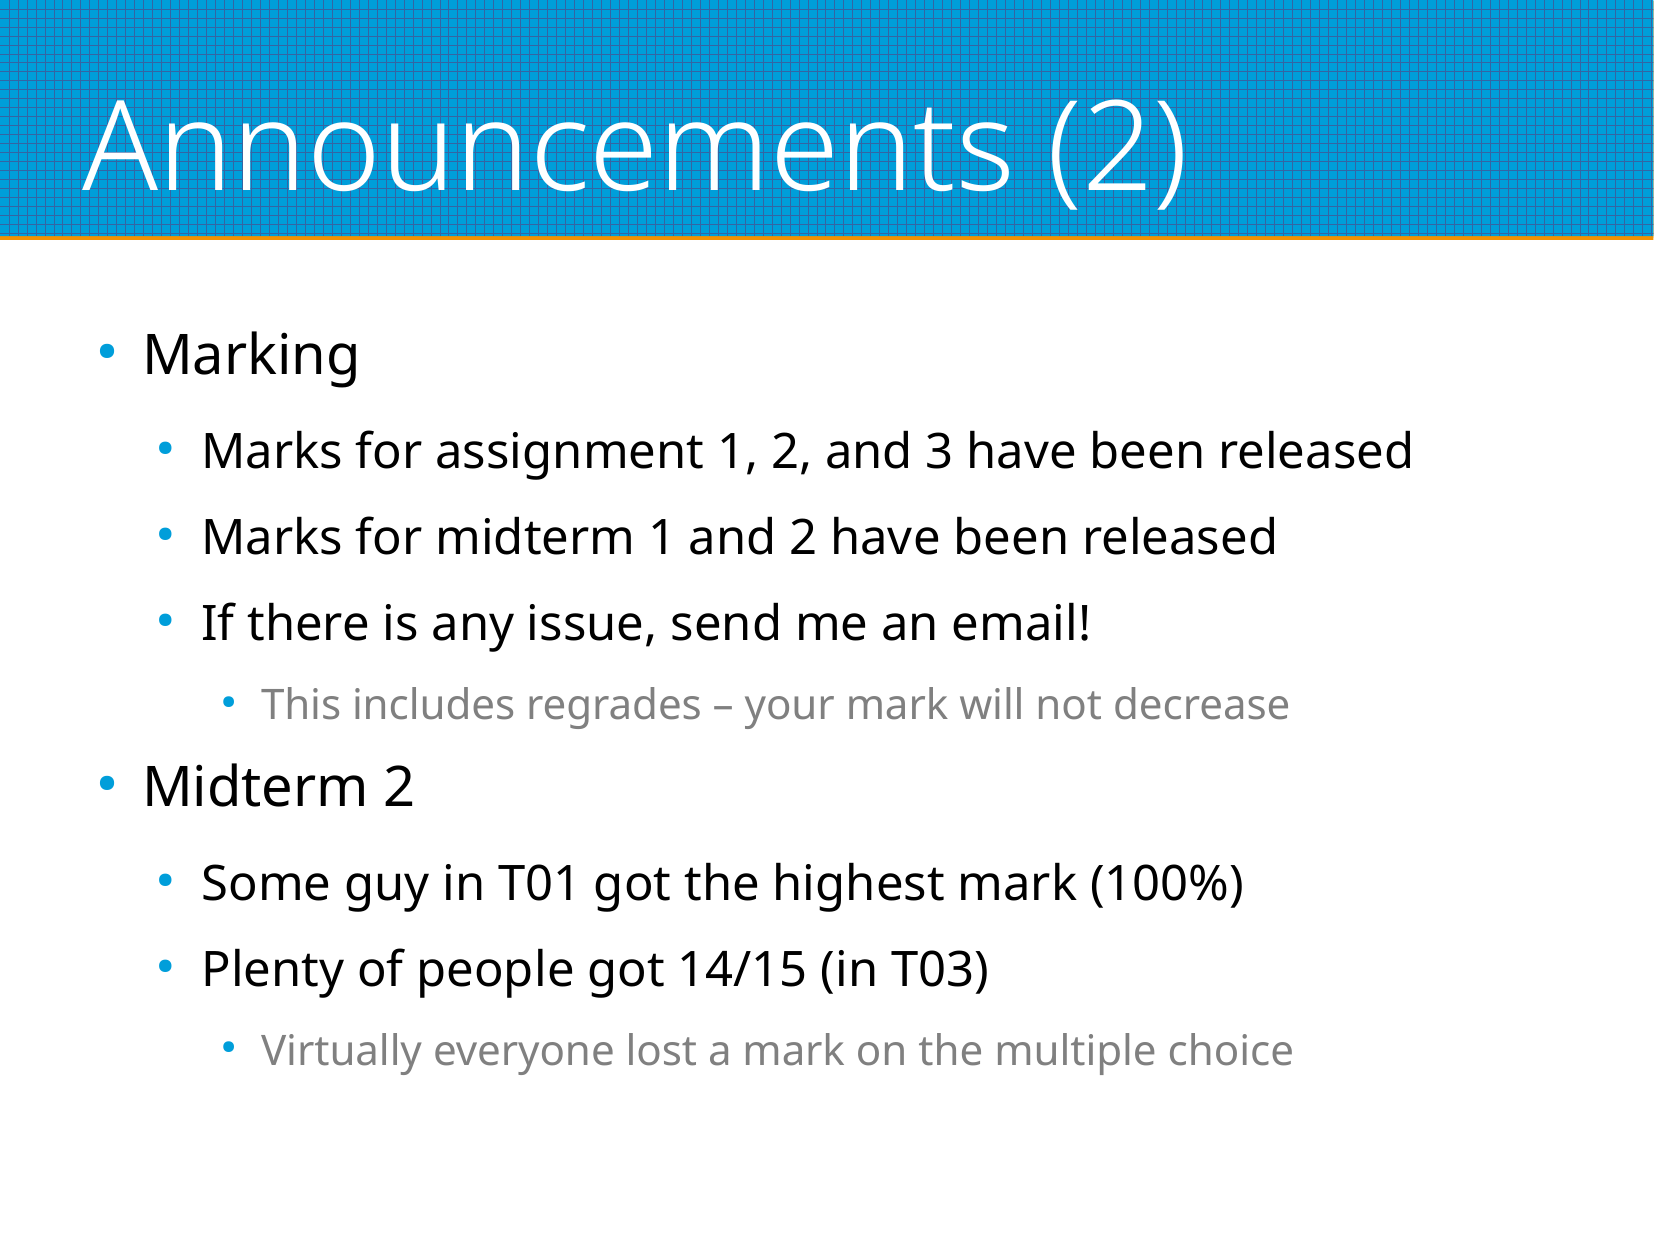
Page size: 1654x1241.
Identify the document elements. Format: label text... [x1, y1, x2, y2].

list Marking Marks for assignment 1, 2, and 3 have been released Marks for midterm 1 and 2 have been released If there is any issue, send me an email! This includes regrades – your mark will not decrease Midterm 2 Some guy in T01 got the highest mark (100%) Plenty of people got 14/15 (in T03) Virtually everyone lost a mark on the multiple choice [82, 314, 1563, 1081]
title Announcements (2) [82, 19, 1571, 227]
